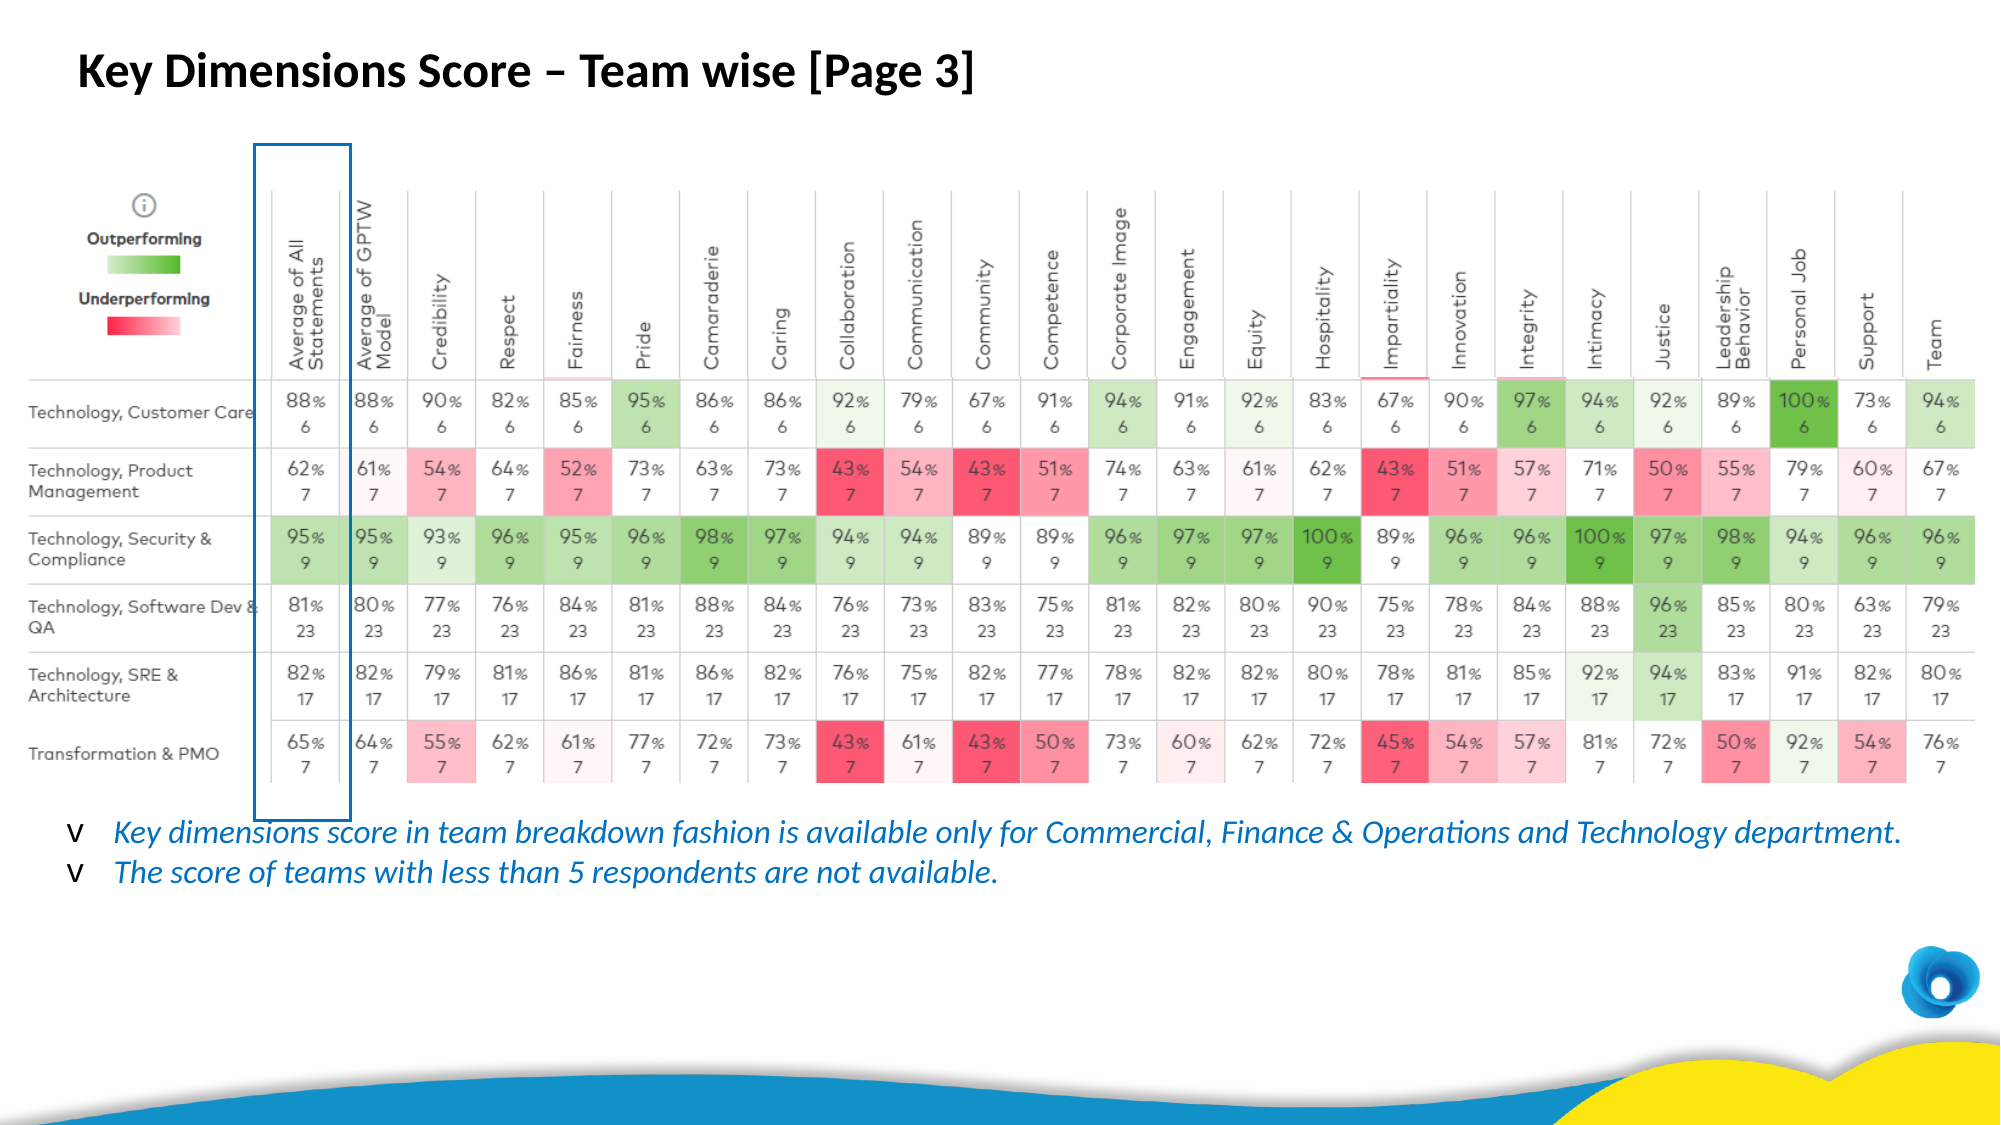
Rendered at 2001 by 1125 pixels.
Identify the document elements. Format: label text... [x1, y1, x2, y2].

text_box Key Dimensions Score – Team wise [Page 3] [51, 29, 1786, 106]
picture [25, 181, 253, 784]
text_box Key dimensions score in team breakdown fashion is available only for Commercial, Finance & Operations and Technology department. The score of teams with less than 5 respondents are not available. [51, 802, 1939, 899]
picture [256, 181, 349, 784]
picture [352, 181, 1975, 784]
